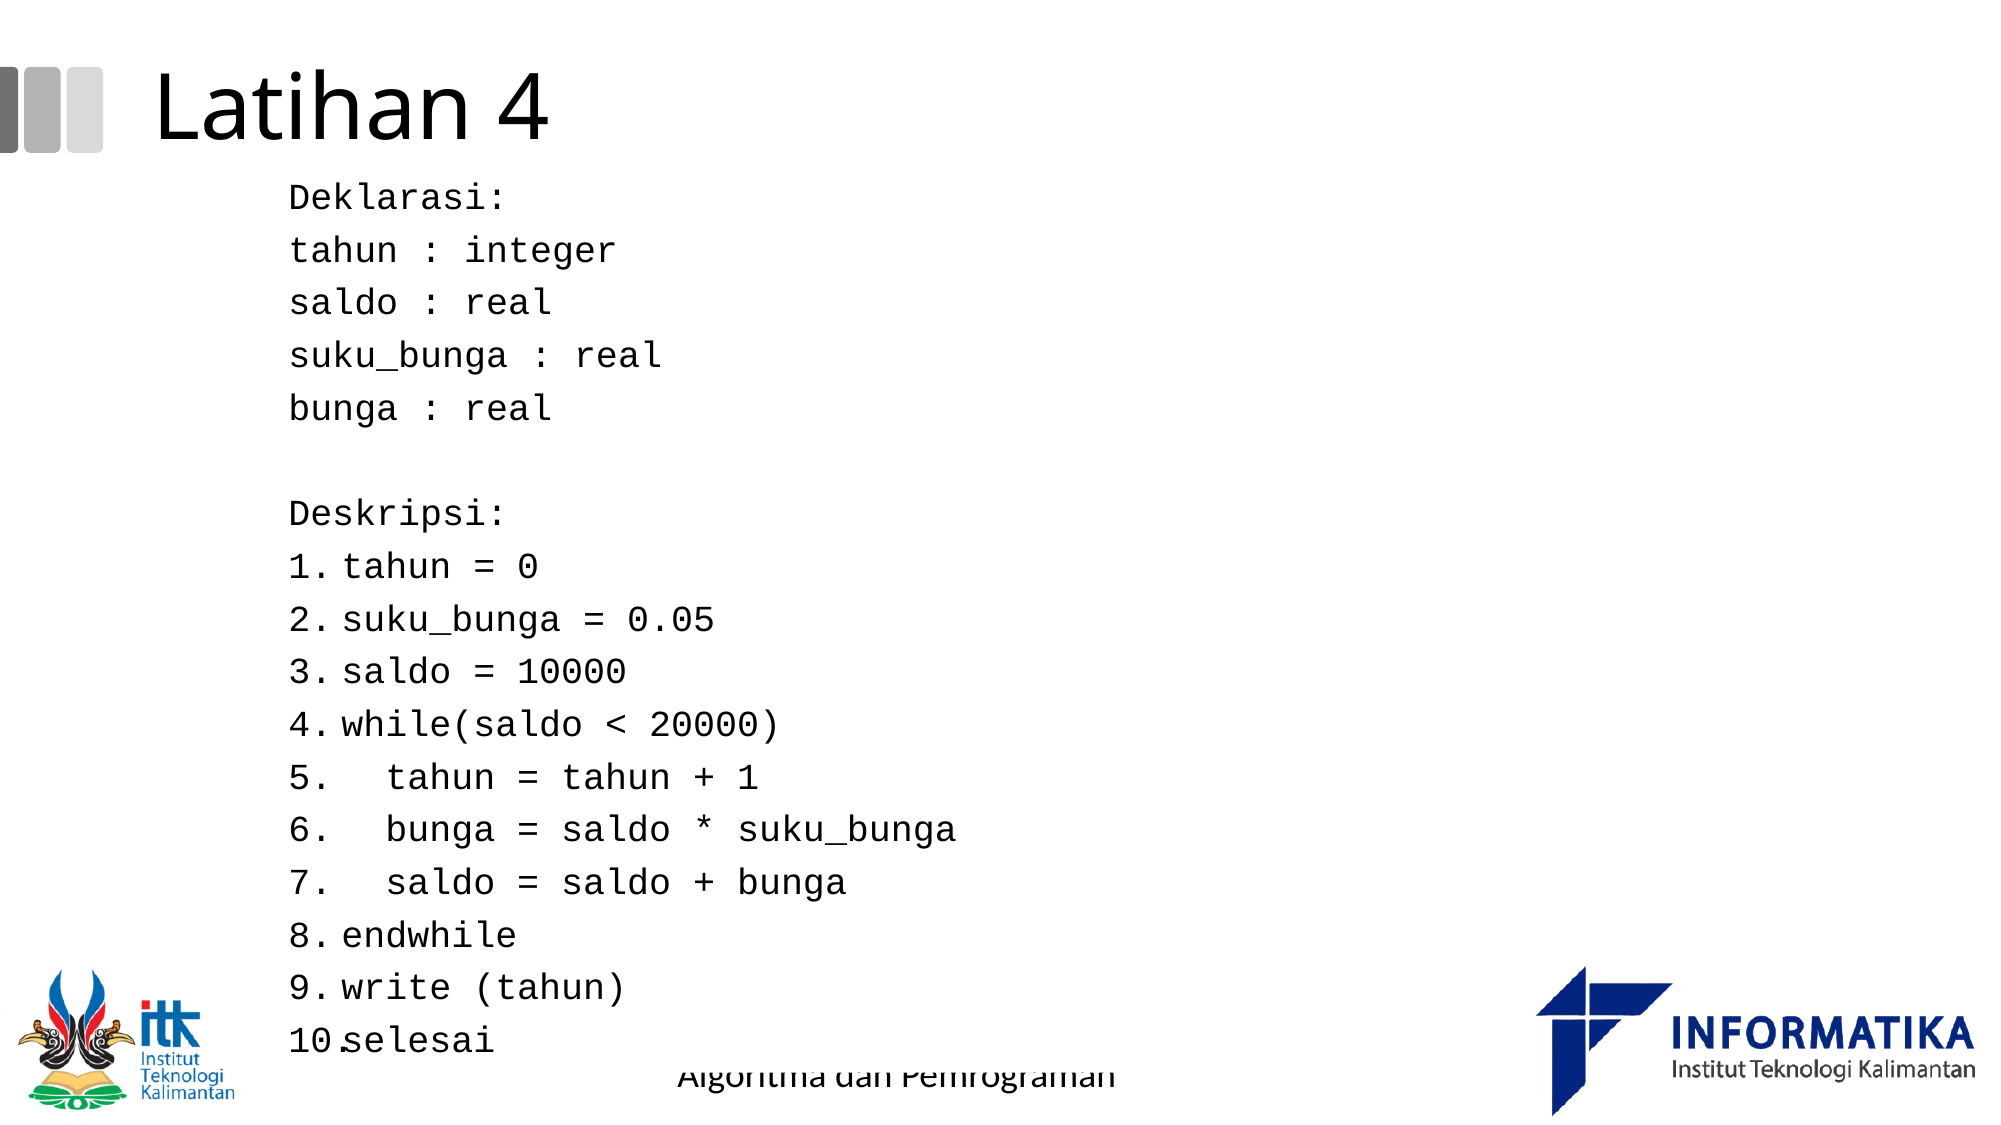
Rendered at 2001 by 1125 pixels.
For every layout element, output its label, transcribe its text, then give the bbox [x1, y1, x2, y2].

title Latihan 4 [137, 1, 1863, 219]
list Deklarasi: tahun : integer saldo : real suku_bunga : real bunga : real Deskripsi: tahun = 0 suku_bunga = 0.05 saldo = 10000 while(saldo < 20000) tahun = tahun + 1 bunga = saldo * suku_bunga saldo = saldo + bunga endwhile write (tahun) selesai [273, 170, 1174, 1073]
picture [0, 935, 253, 1125]
picture [1534, 965, 1976, 1118]
footer Algoritma dan Pemrograman [662, 1042, 1338, 1103]
